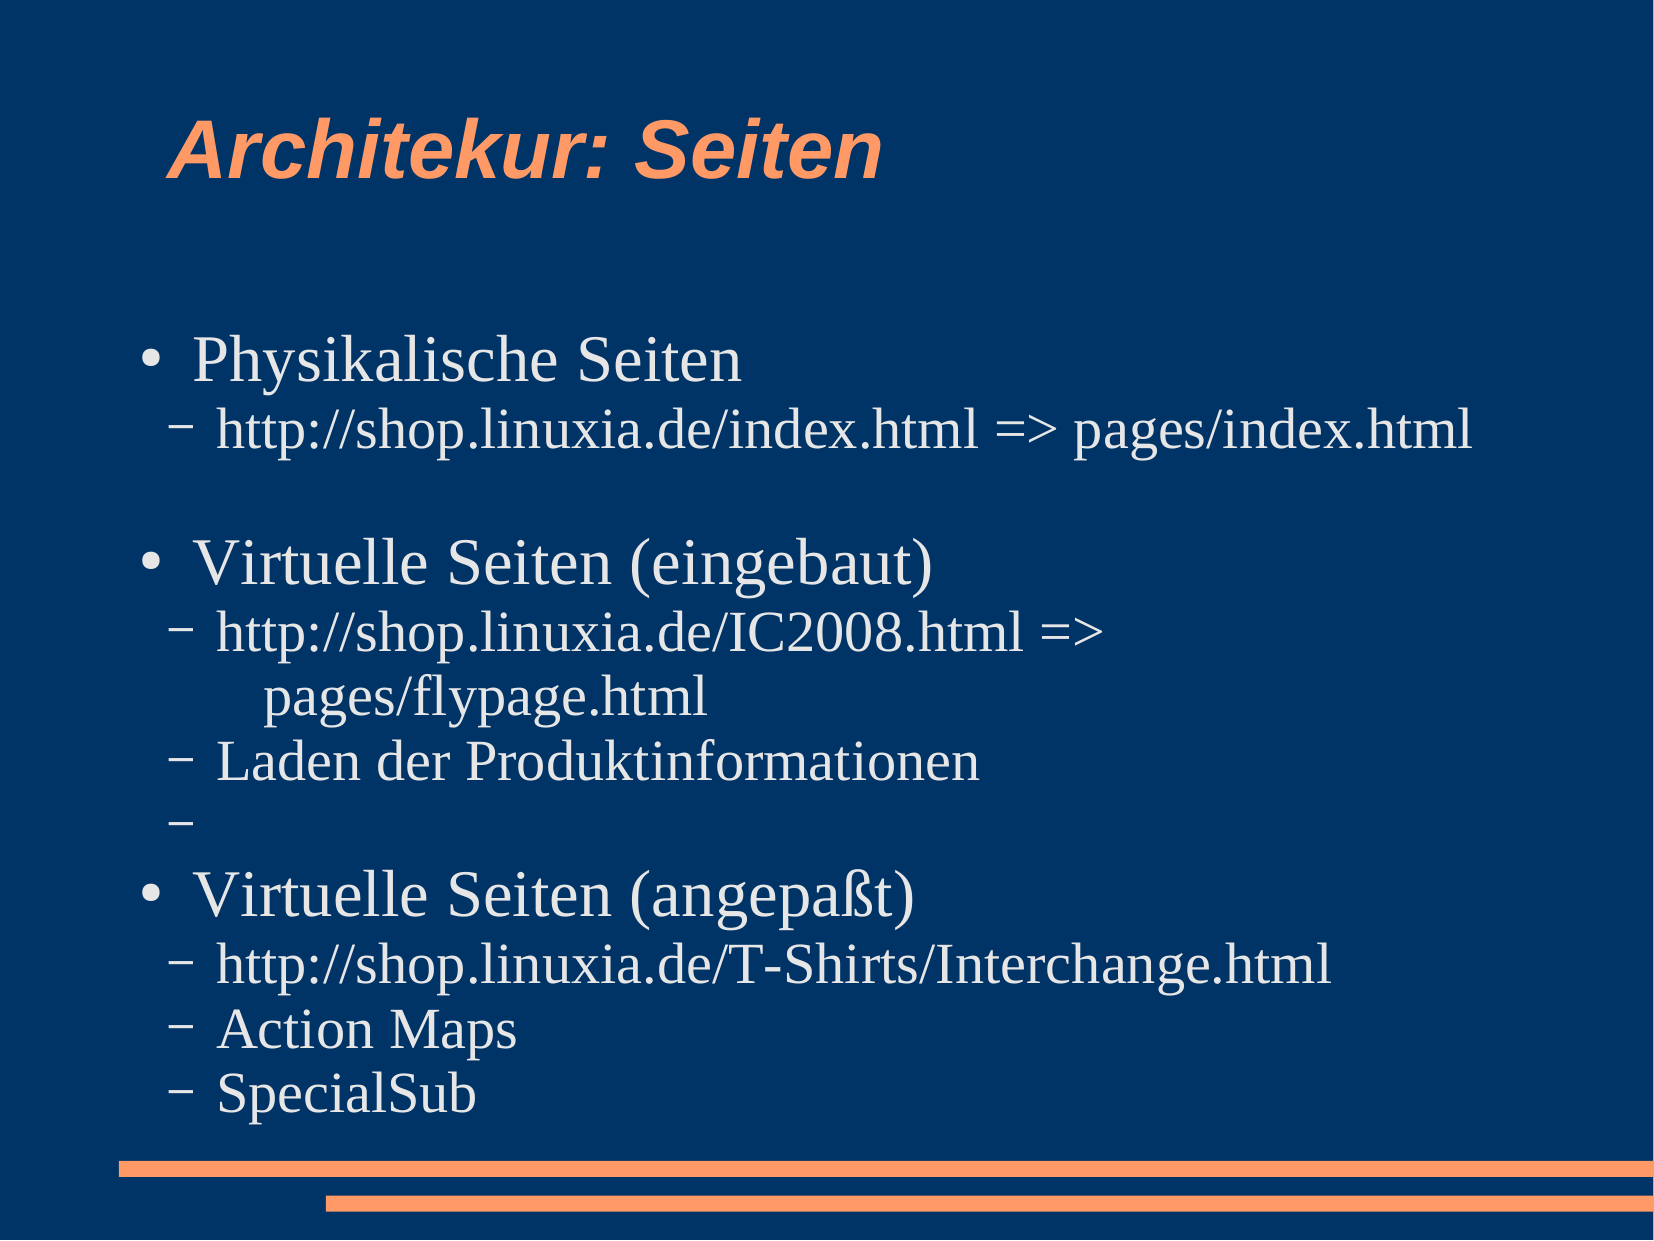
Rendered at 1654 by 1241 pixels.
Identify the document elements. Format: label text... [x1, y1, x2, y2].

title Architekur: Seiten [121, 53, 1534, 247]
list Physikalische Seiten http://shop.linuxia.de/index.html => pages/index.html Virtuelle Seiten (eingebaut) http://shop.linuxia.de/IC2008.html => pages/flypage.html Laden der Produktinformationen Virtuelle Seiten (angepaßt) http://shop.linuxia.de/T-Shirts/Interchange.html Action Maps SpecialSub [121, 322, 1561, 1208]
